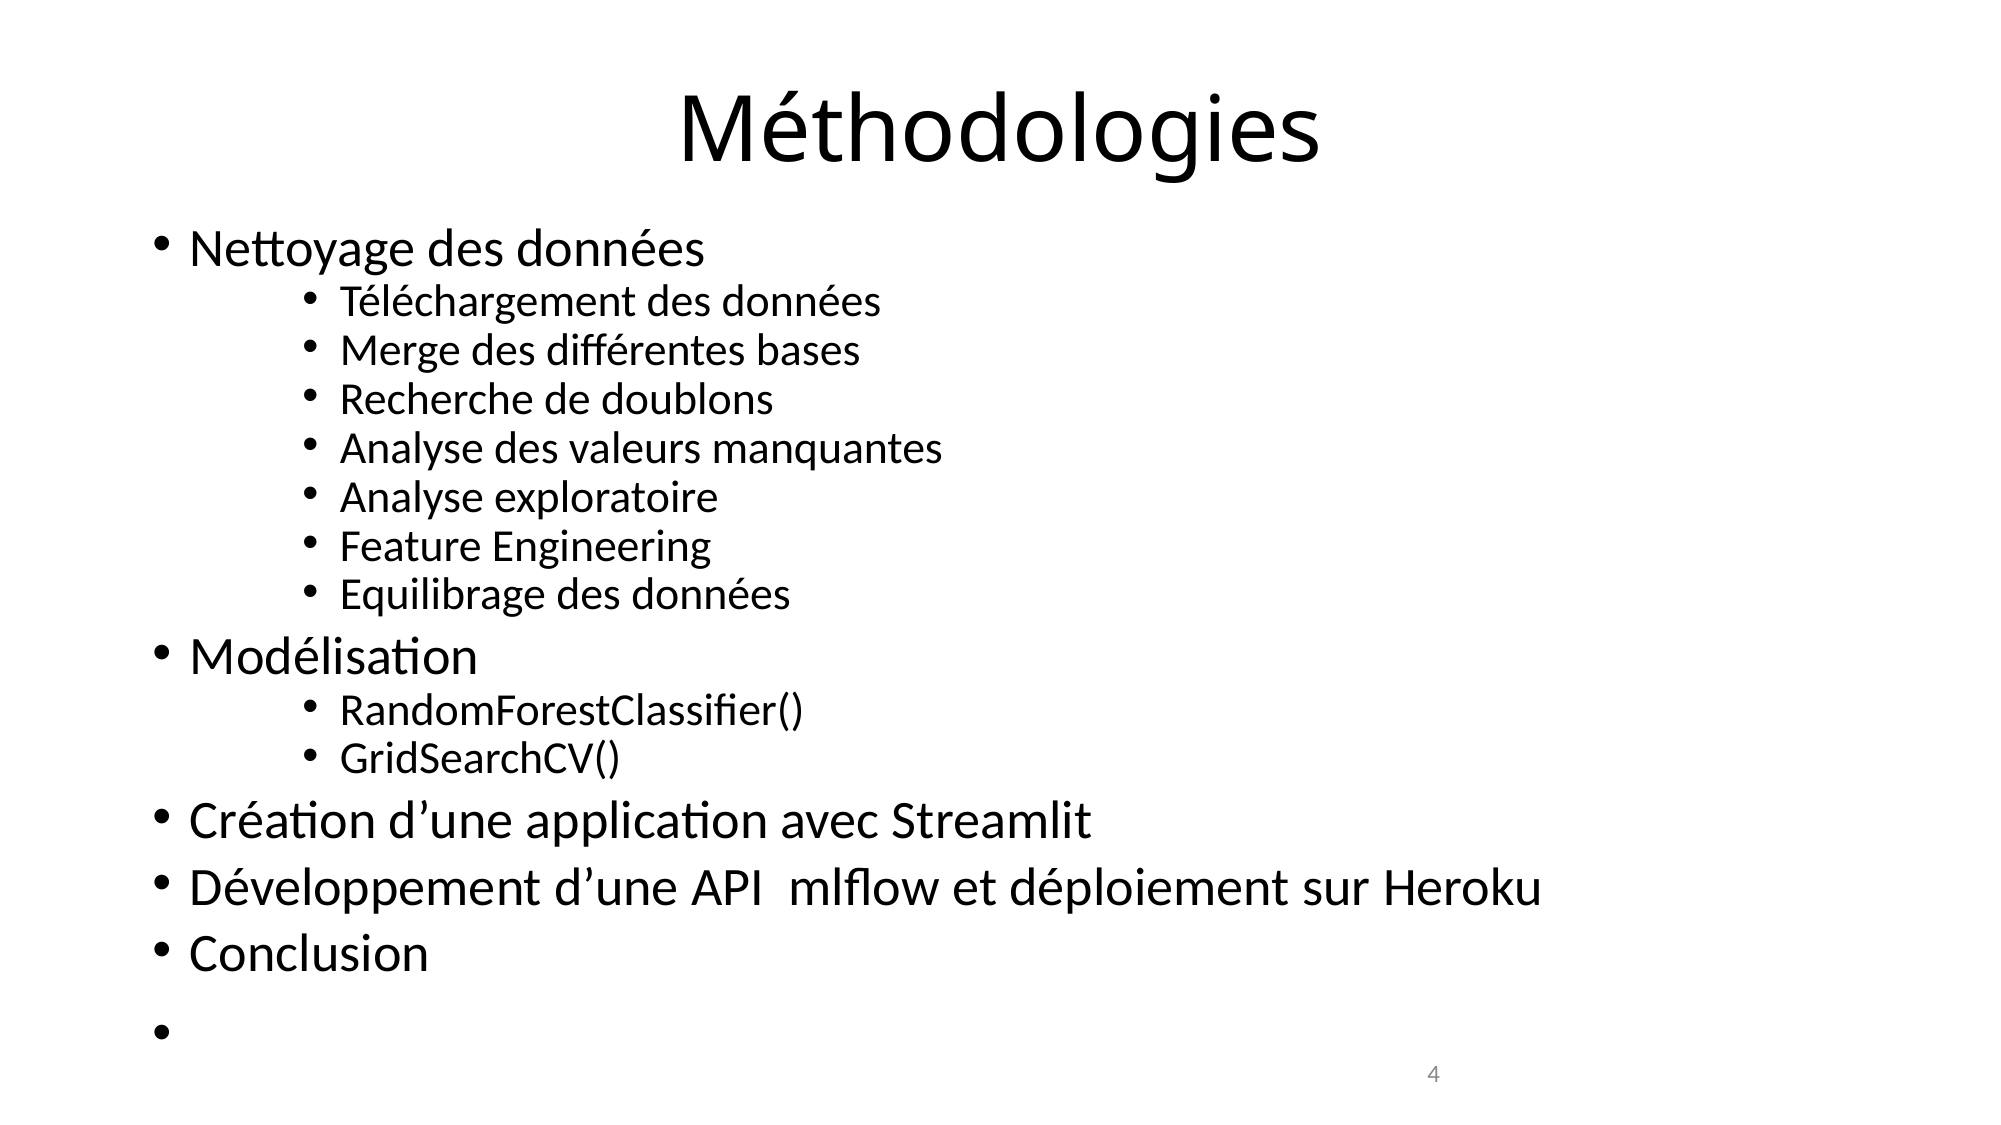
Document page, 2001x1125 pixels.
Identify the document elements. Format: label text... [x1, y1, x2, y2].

title Méthodologies [137, 59, 1863, 204]
text_box [1412, 1042, 1863, 1103]
list Nettoyage des données Téléchargement des données Merge des différentes bases Recherche de doublons Analyse des valeurs manquantes Analyse exploratoire Feature Engineering Equilibrage des données Modélisation RandomForestClassifier() GridSearchCV() Création d’une application avec Streamlit Développement d’une API mlflow et déploiement sur Heroku Conclusion [137, 222, 1863, 1018]
